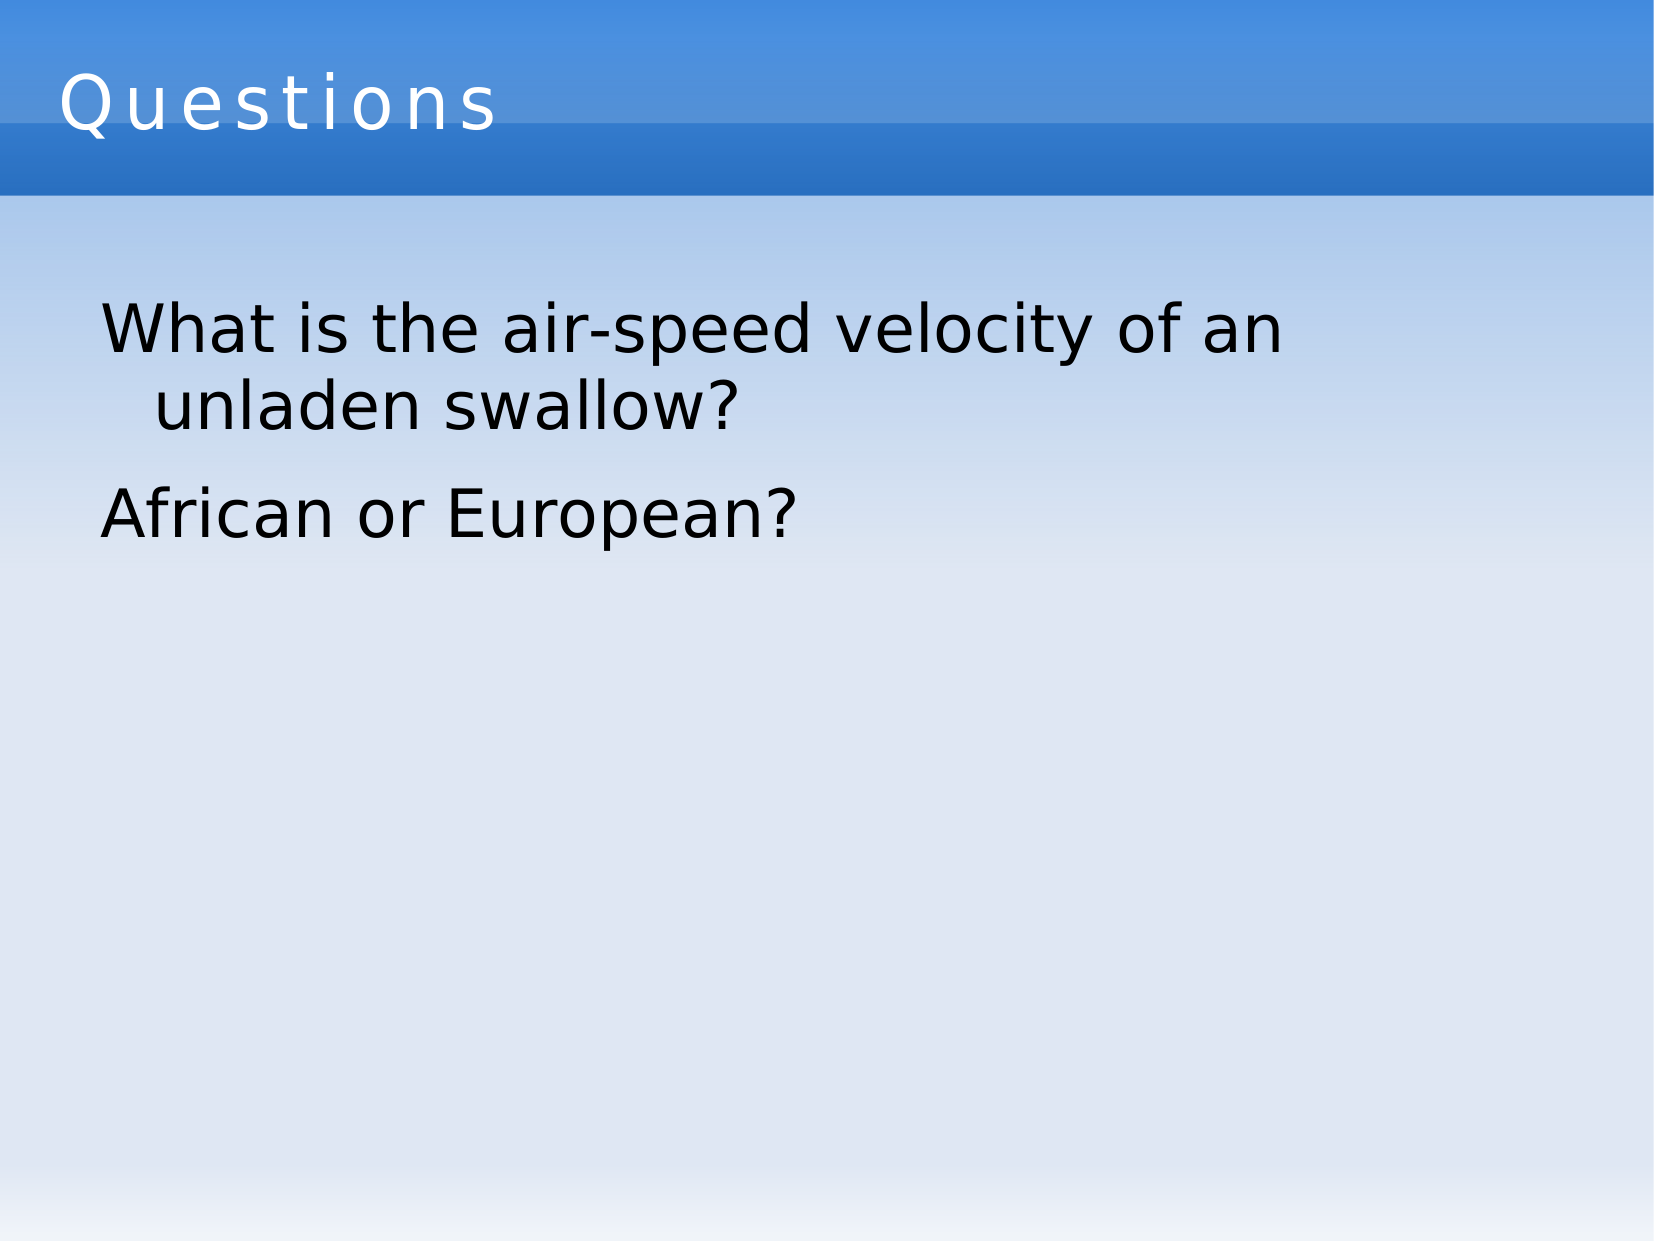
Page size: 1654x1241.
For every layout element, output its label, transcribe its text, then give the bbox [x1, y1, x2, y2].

picture [0, 0, 1654, 1241]
list What is the air-speed velocity of an unladen swallow? African or European? [82, 290, 1571, 1109]
title Questions [59, 29, 1270, 178]
